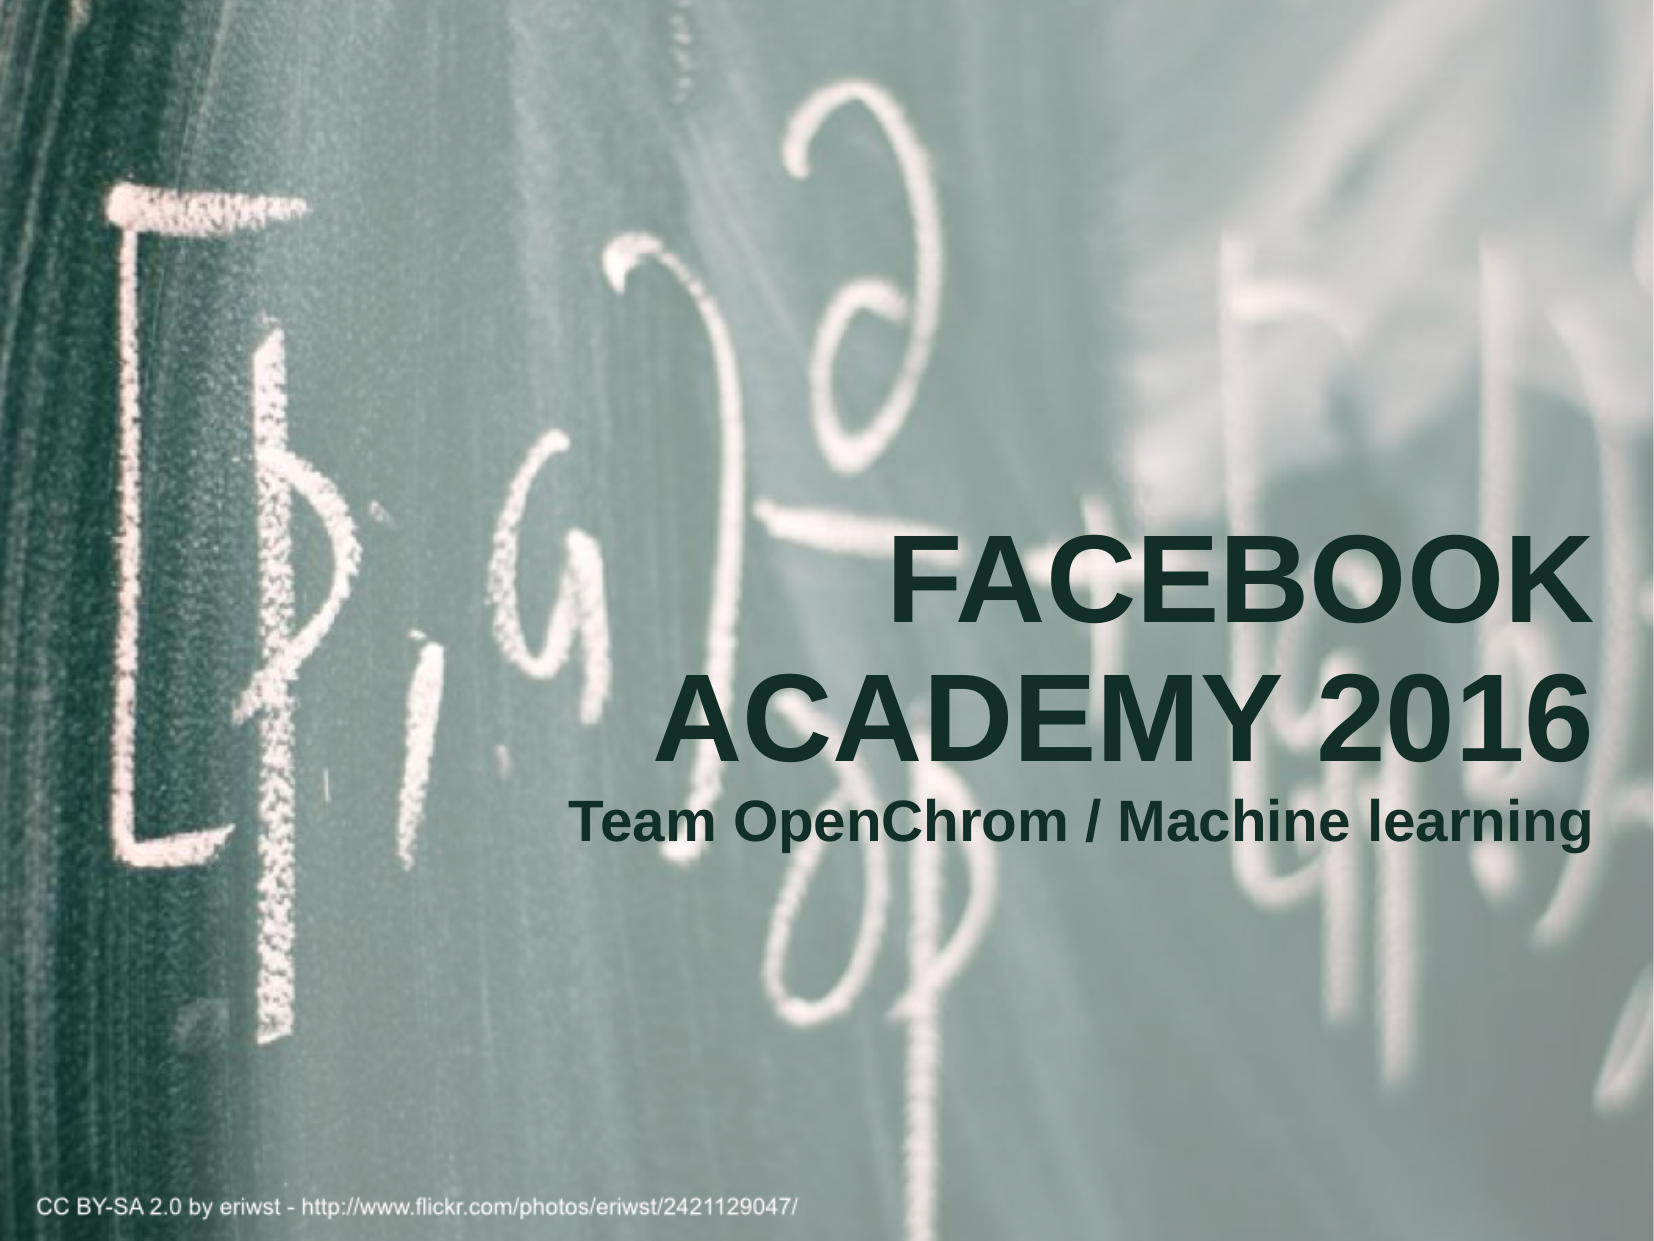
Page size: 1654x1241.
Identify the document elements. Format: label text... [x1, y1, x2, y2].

picture [0, 0, 1654, 1241]
text_box FACEBOOK ACADEMY 2016 Team OpenChrom / Machine learning [59, 438, 1595, 924]
